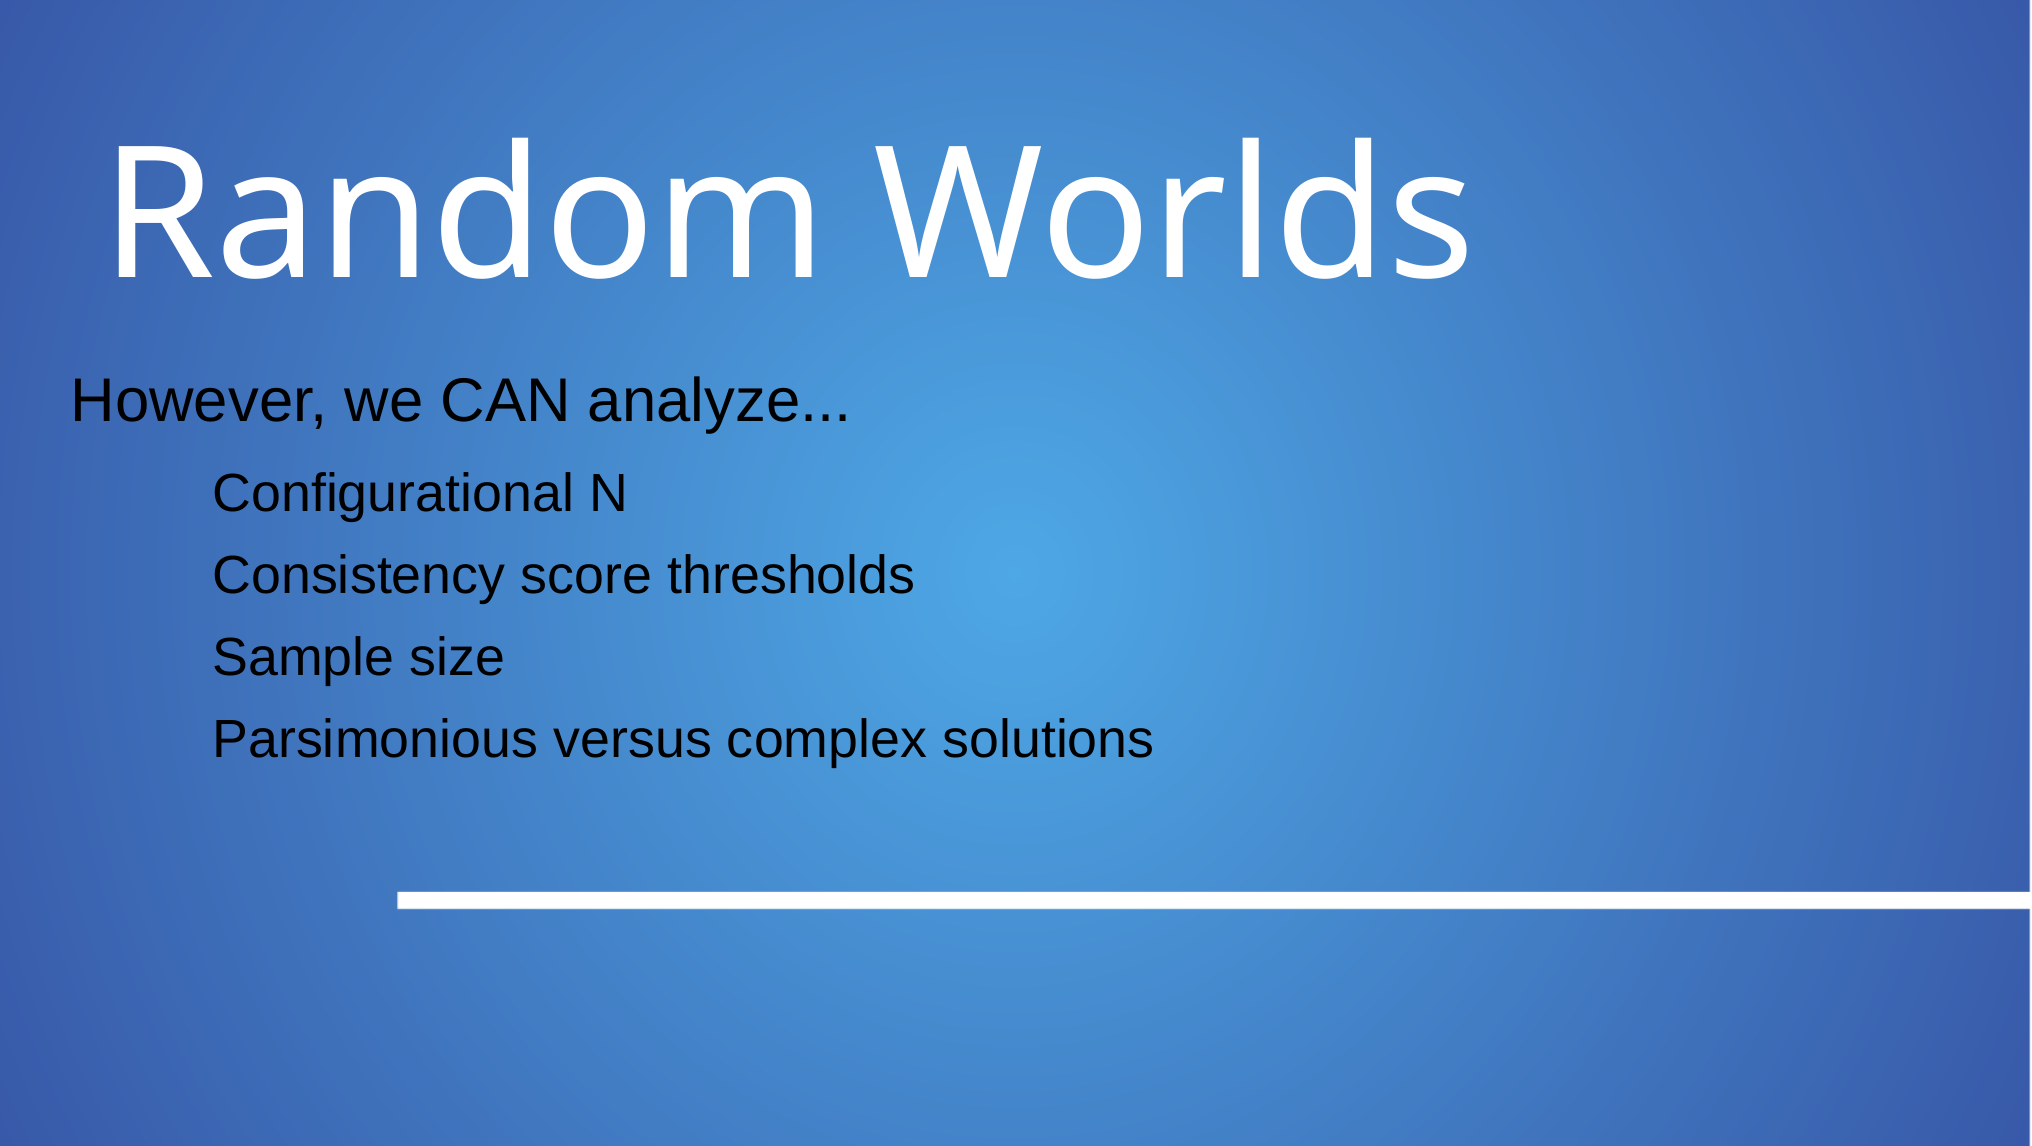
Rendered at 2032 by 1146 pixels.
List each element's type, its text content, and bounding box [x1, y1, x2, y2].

picture [0, 0, 2032, 1146]
list However, we CAN analyze... Configurational N Consistency score thresholds Sample size Parsimonious versus complex solutions [70, 236, 2032, 945]
title Random Worlds [101, 45, 1930, 236]
